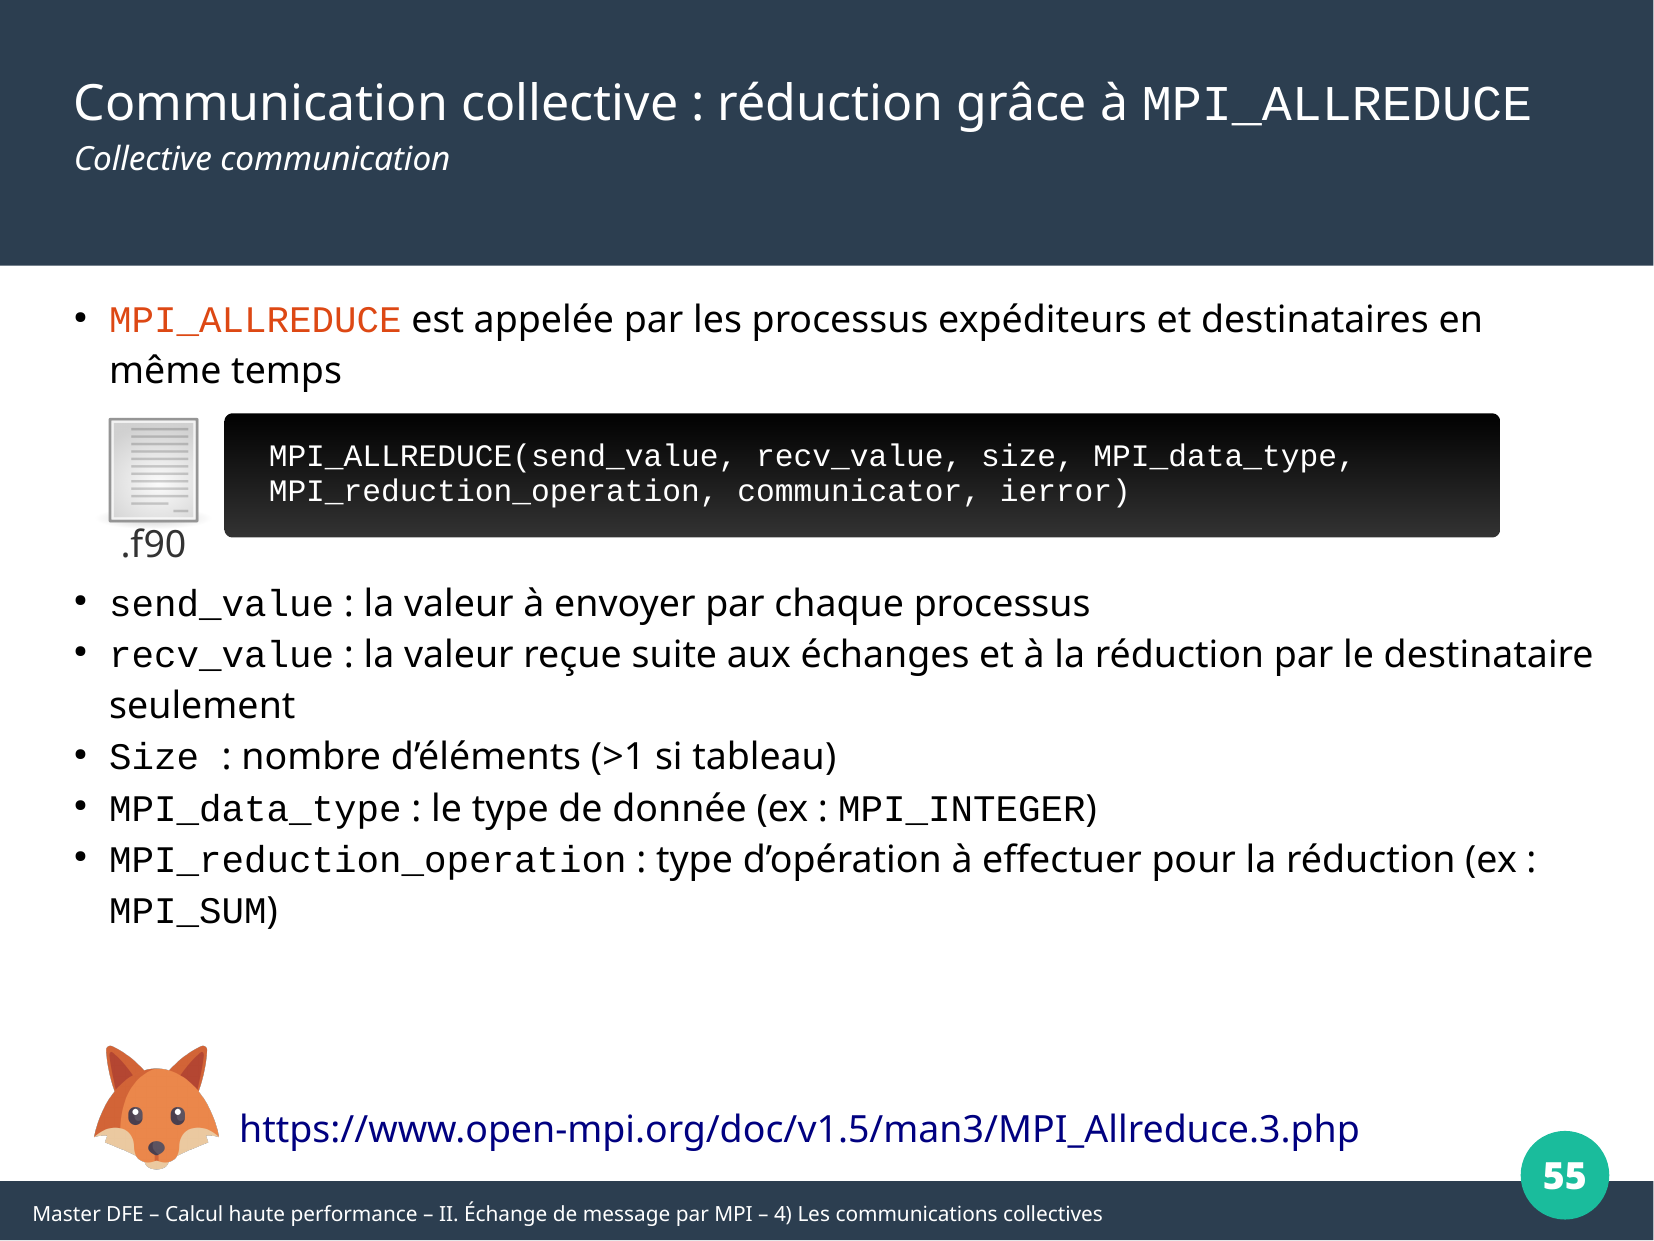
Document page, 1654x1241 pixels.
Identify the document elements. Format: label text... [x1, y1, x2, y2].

text_box Master DFE – Calcul haute performance – II. Échange de message par MPI – 4) Les communications collectives [17, 1191, 1436, 1235]
text_box MPI_ALLREDUCE(send_value, recv_value, size, MPI_data_type, MPI_reduction_operation, communicator, ierror) [253, 432, 1465, 532]
text_box Communication collective : réduction grâce à MPI_ALLREDUCE Collective communication [59, 59, 1619, 254]
text_box [224, 413, 1501, 538]
text_box MPI_ALLREDUCE est appelée par les processus expéditeurs et destinataires en même temps [59, 285, 1619, 403]
text_box .f90 [76, 510, 231, 576]
picture [94, 1045, 219, 1170]
picture [94, 413, 213, 510]
text_box https://www.open-mpi.org/doc/v1.5/man3/MPI_Allreduce.3.php [224, 1094, 1489, 1164]
text_box send_value : la valeur à envoyer par chaque processus recv_value : la valeur reçue suite aux échanges et à la réduction par le destinataire seulement Size : nombre d’éléments (>1 si tableau) MPI_data_type : le type de donnée (ex : MPI_INTEGER) MPI_reduction_operation : type d’opération à effectuer pour la réduction (ex : MPI_SUM) [59, 568, 1619, 998]
